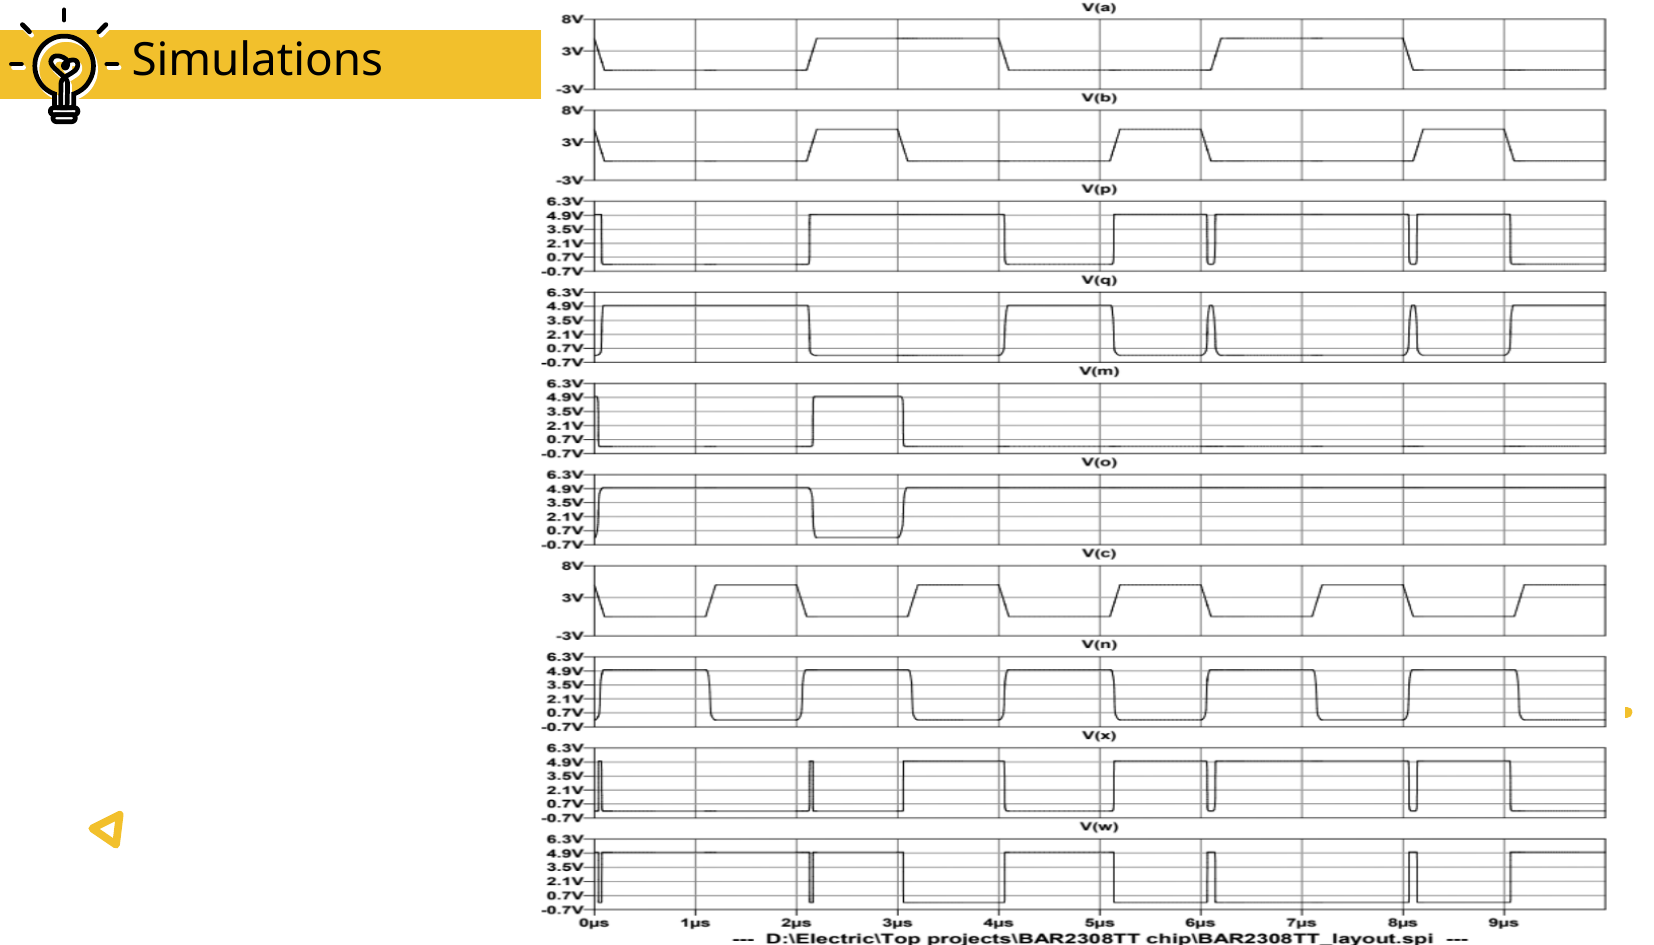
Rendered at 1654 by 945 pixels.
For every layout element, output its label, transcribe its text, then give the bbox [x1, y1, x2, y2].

picture [540, 0, 1625, 945]
title Simulations [131, 17, 540, 98]
